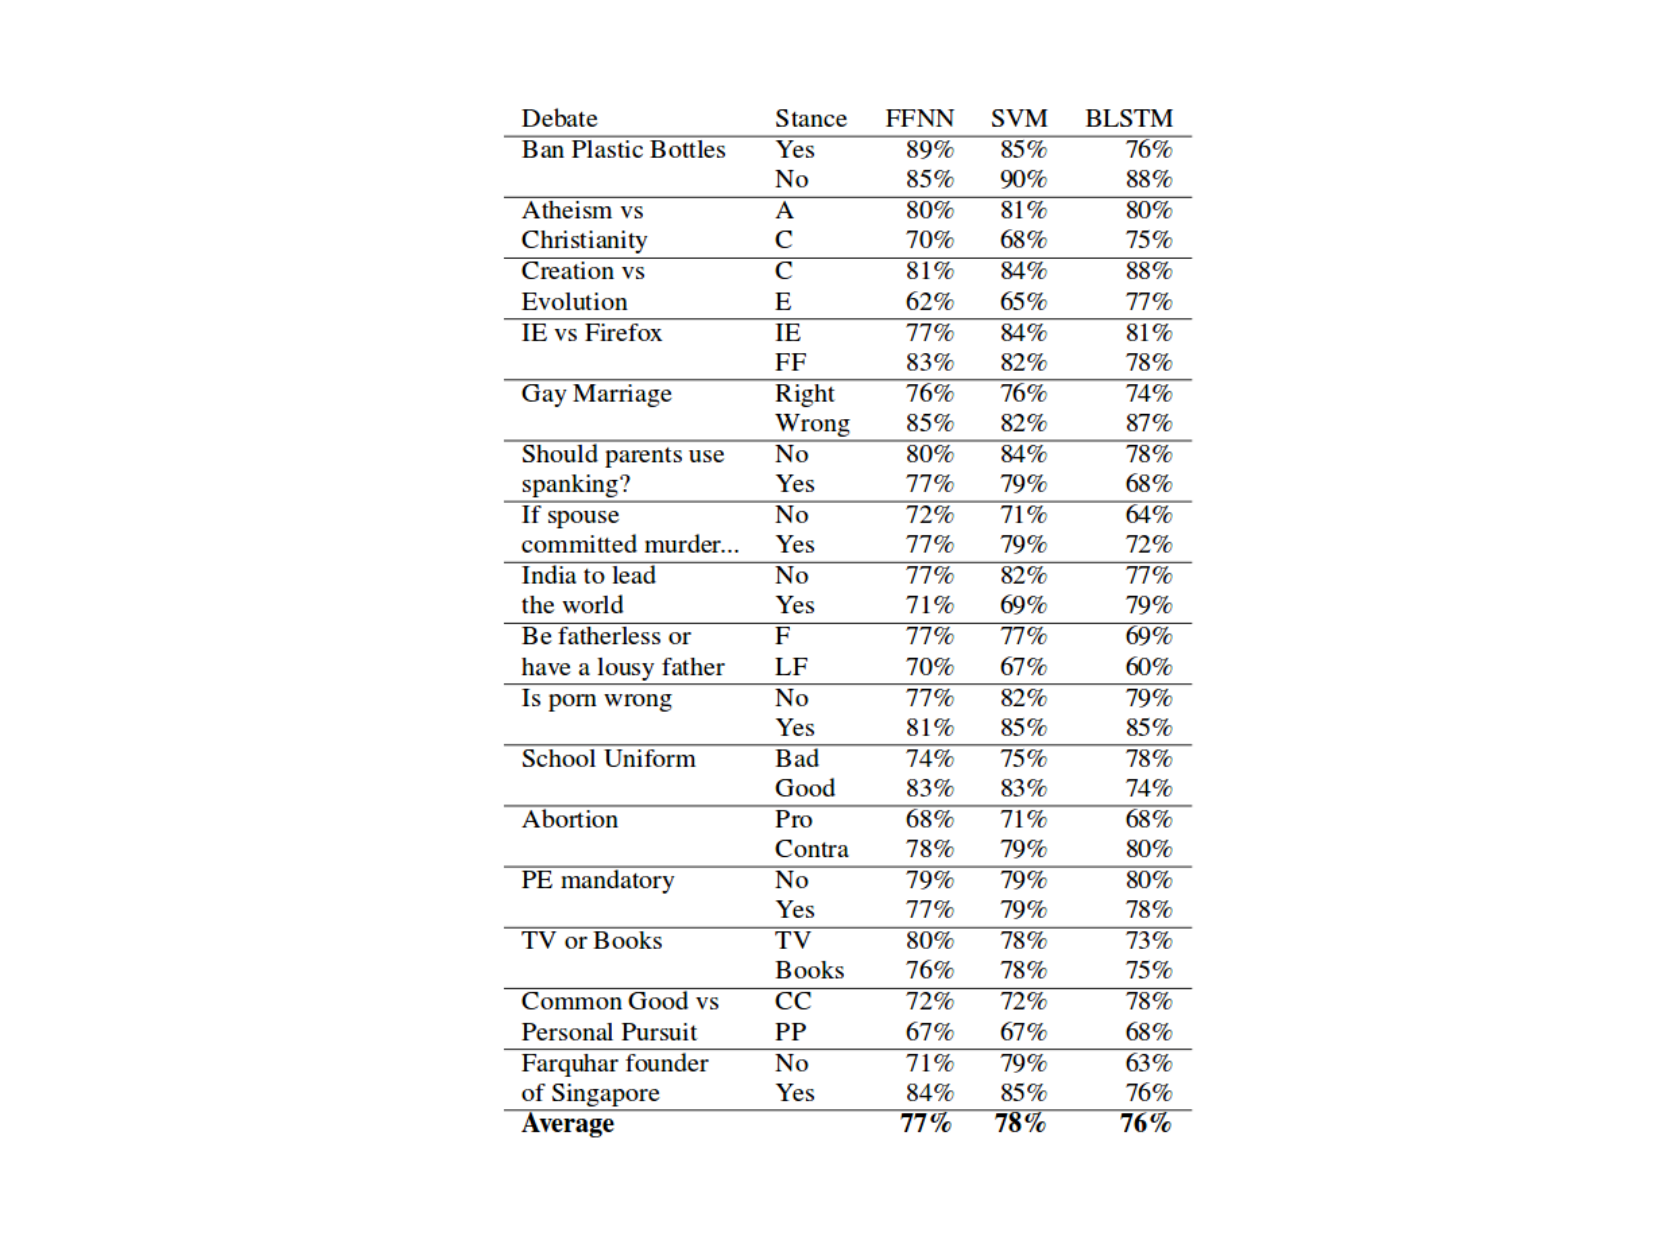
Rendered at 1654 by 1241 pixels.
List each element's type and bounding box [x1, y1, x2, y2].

picture [465, 69, 1204, 1171]
